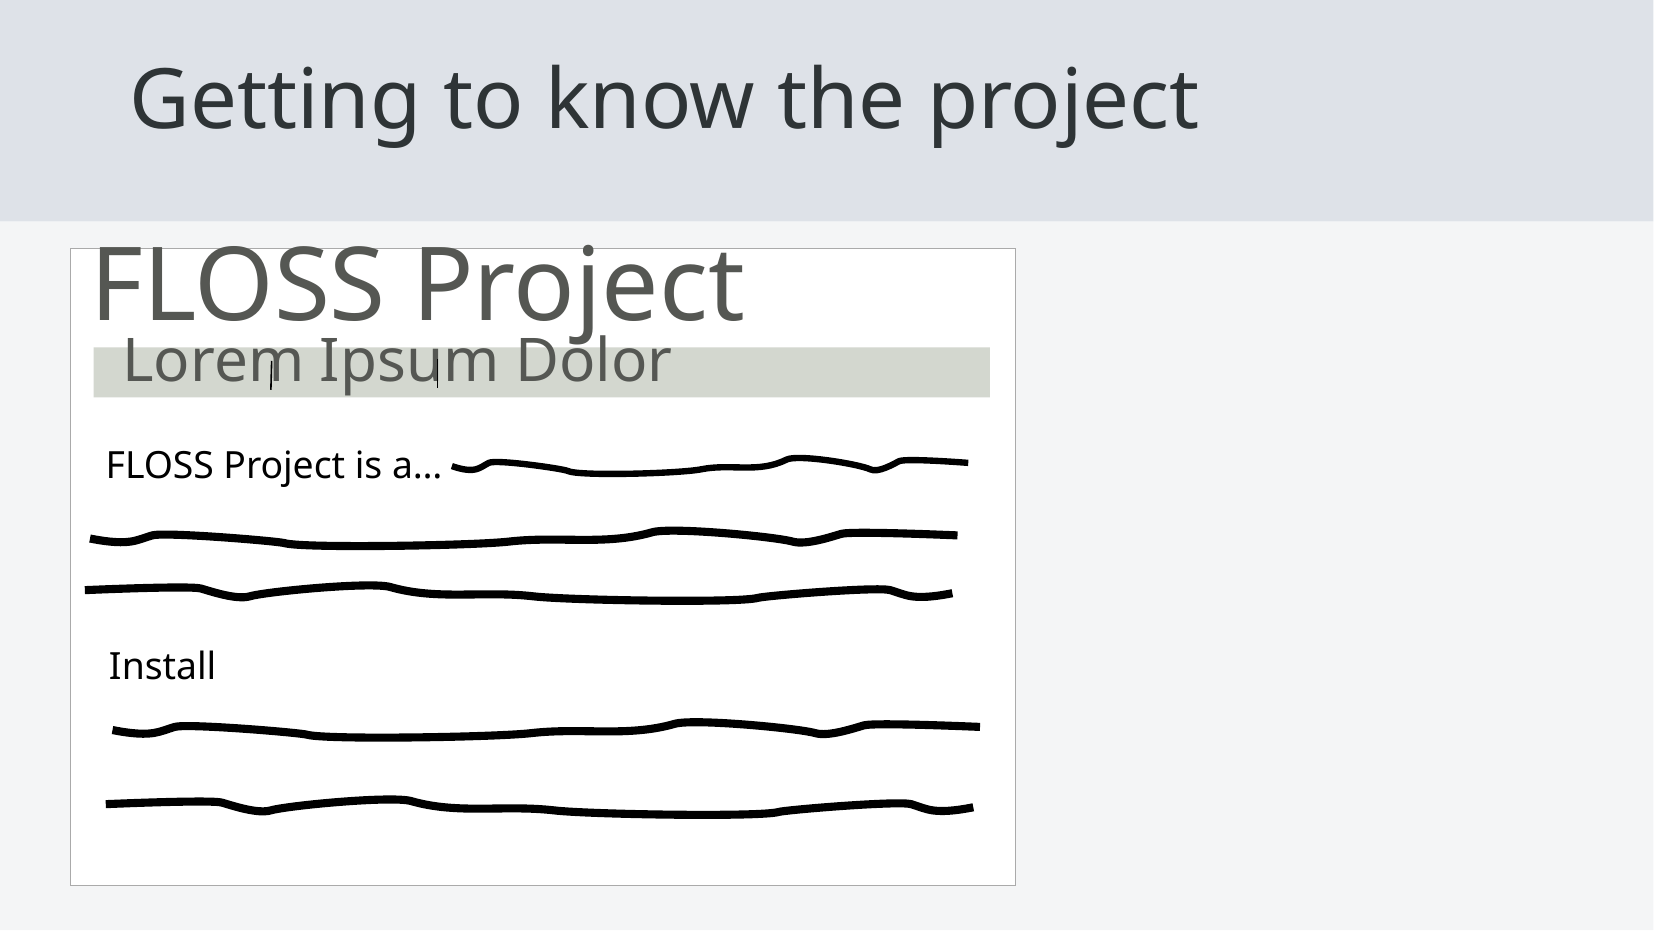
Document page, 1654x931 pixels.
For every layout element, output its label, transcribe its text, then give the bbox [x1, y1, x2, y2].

title Getting to know the project [129, 37, 1654, 155]
picture [59, 224, 1016, 845]
text_box [70, 845, 1016, 886]
